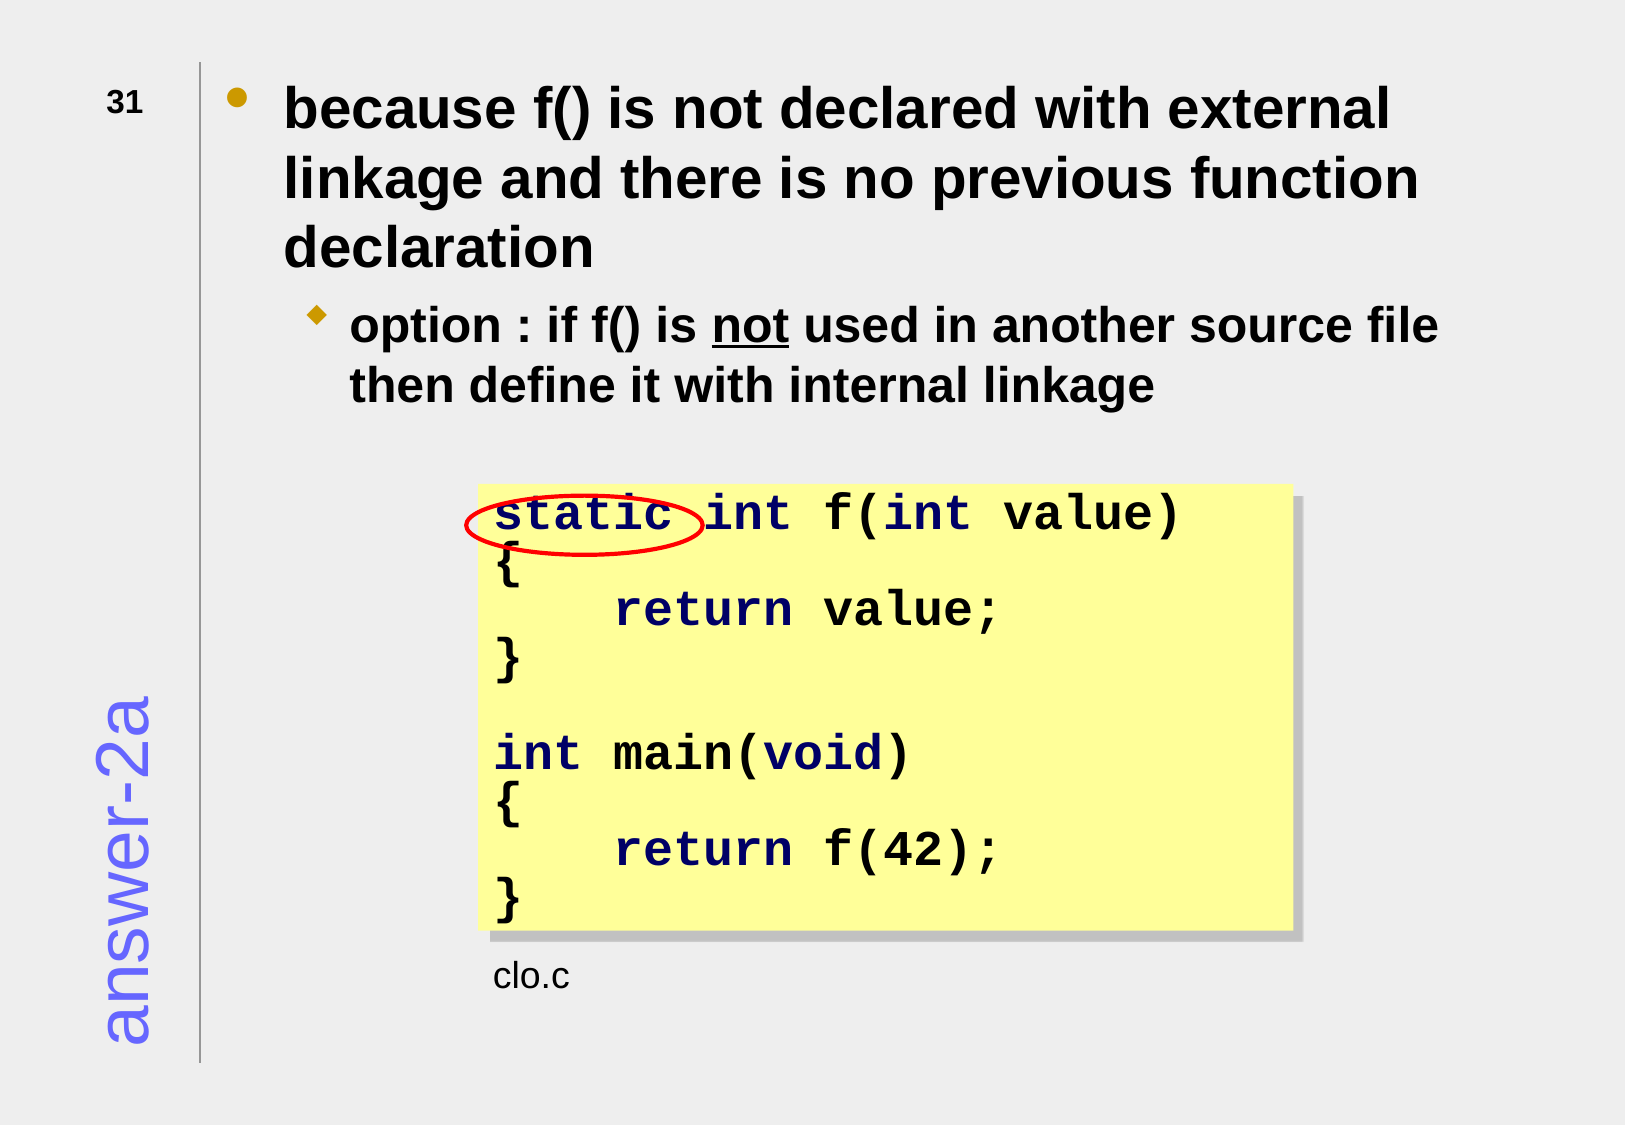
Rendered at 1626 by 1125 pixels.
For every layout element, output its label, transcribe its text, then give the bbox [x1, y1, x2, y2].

list [197, 92, 1536, 1093]
title answer-2a [50, 187, 188, 1063]
list because f() is not declared with external linkage and there is no previous function declaration option : if f() is not used in another source file then define it with internal linkage [212, 62, 1551, 1063]
